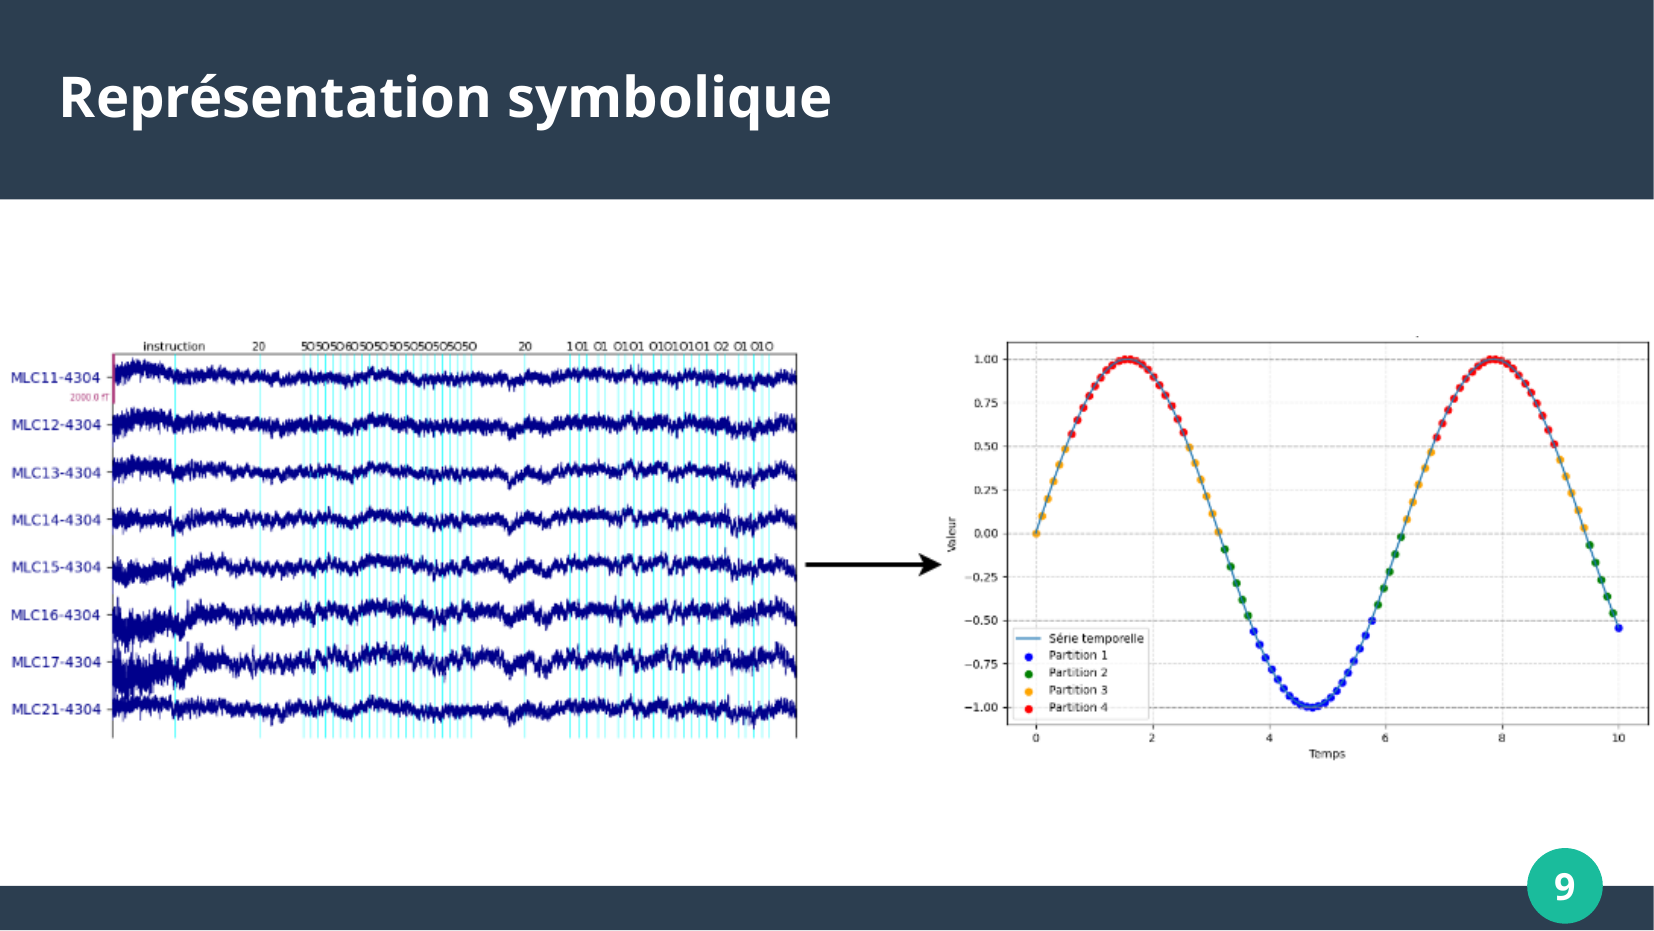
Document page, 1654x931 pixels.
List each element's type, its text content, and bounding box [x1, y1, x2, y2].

title Représentation symbolique [59, 37, 1595, 155]
picture [0, 336, 1654, 768]
